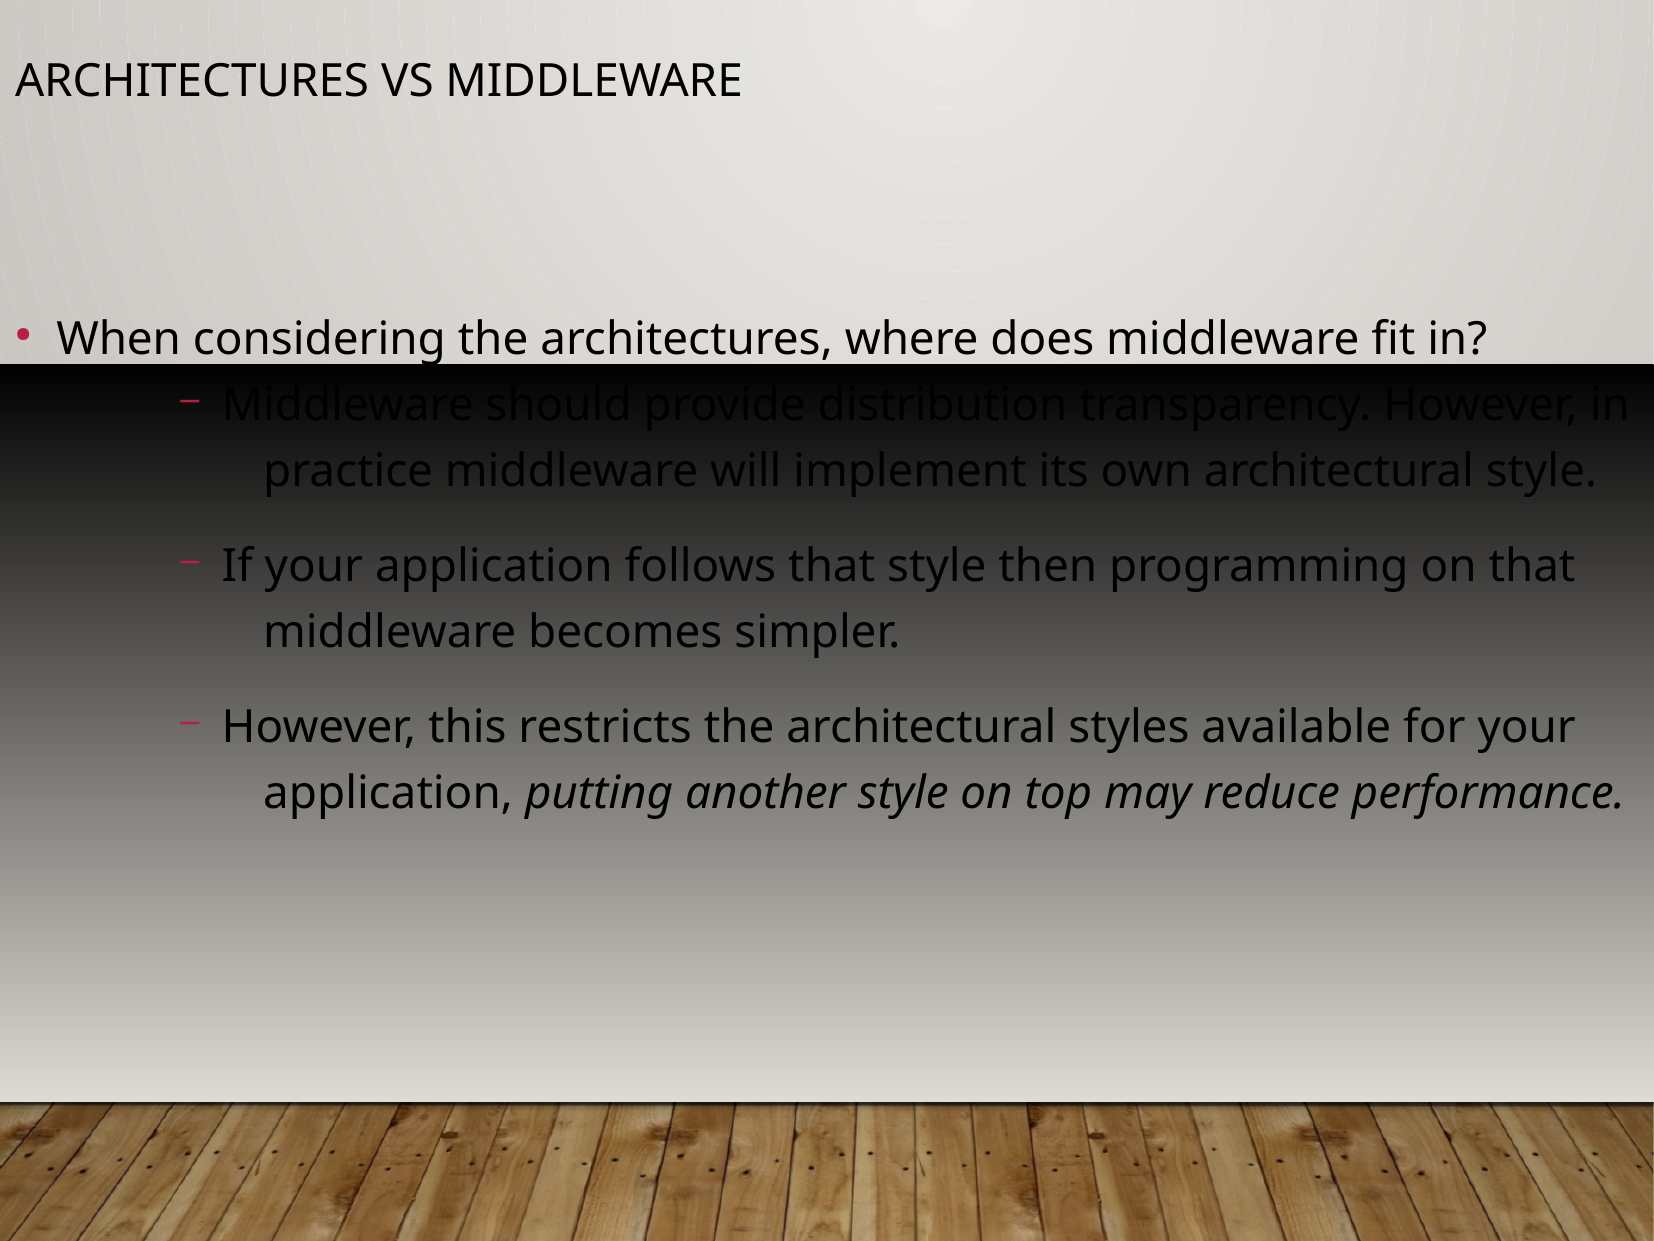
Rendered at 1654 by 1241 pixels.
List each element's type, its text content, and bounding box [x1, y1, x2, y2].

title Architectures Vs Middleware [0, 49, 1654, 257]
list When considering the architectures, where does middleware fit in? Middleware should provide distribution transparency. However, in practice middleware will implement its own architectural style. If your application follows that style then programming on that middleware becomes simpler. However, this restricts the architectural styles available for your application, putting another style on top may reduce performance. [0, 290, 1654, 1010]
